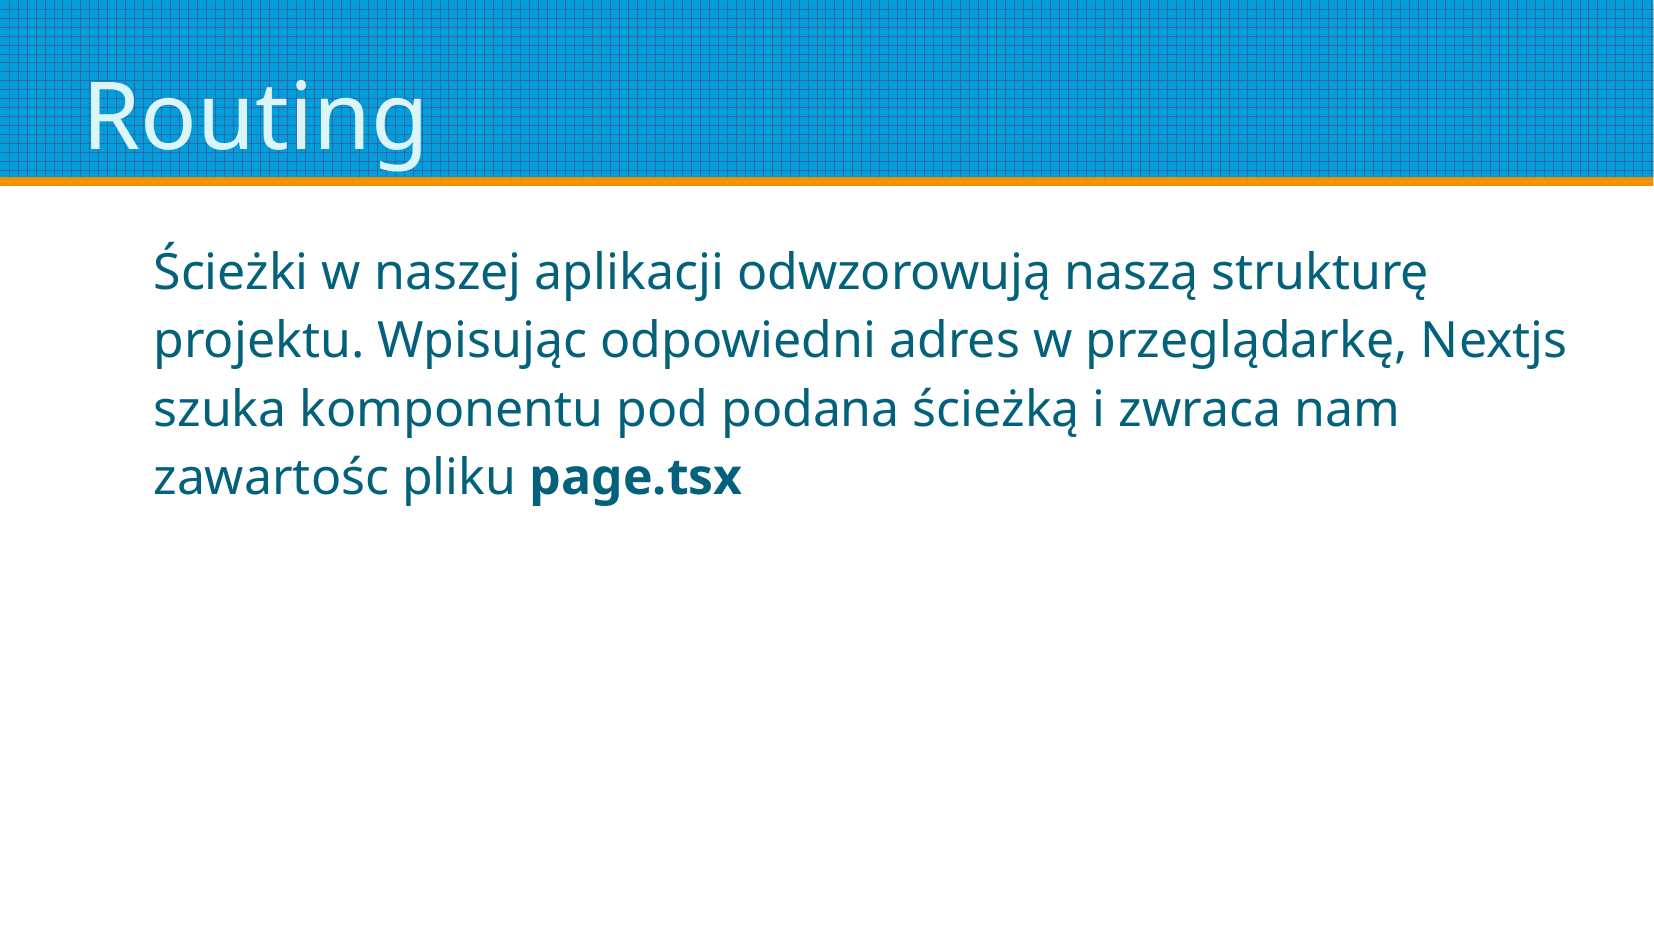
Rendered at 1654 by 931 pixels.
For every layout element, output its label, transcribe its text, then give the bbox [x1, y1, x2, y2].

list Ścieżki w naszej aplikacji odwzorowują naszą strukturę projektu. Wpisując odpowiedni adres w przeglądarkę, Nextjs szuka komponentu pod podana ścieżką i zwraca nam zawartośc pliku page.tsx [82, 236, 1571, 813]
title Routing [82, 14, 1571, 178]
